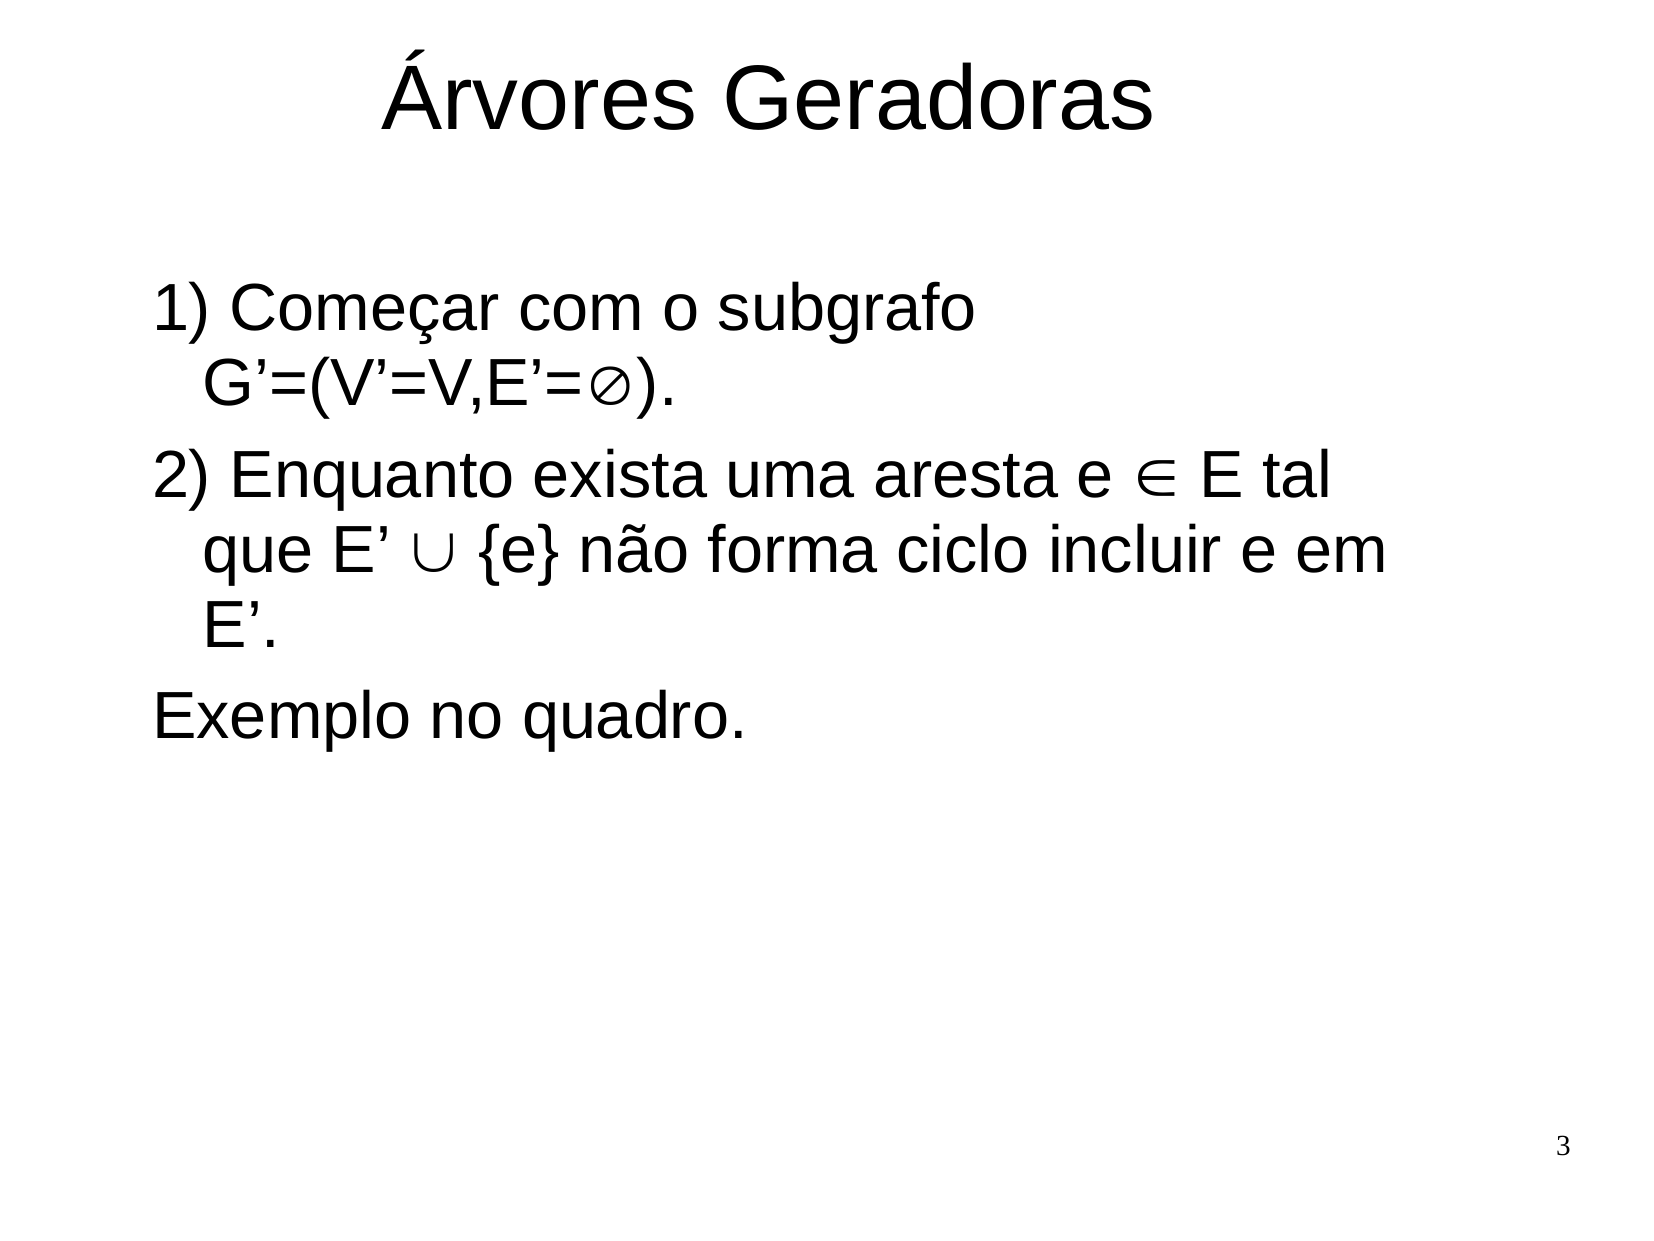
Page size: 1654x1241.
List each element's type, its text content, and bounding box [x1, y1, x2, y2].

title Árvores Geradoras [237, 38, 1300, 157]
list 1) Começar com o subgrafo G’=(V’=V,E’=). 2) Enquanto exista uma aresta e  E tal que E’  {e} não forma ciclo incluir e em E’. Exemplo no quadro. [137, 262, 1450, 926]
